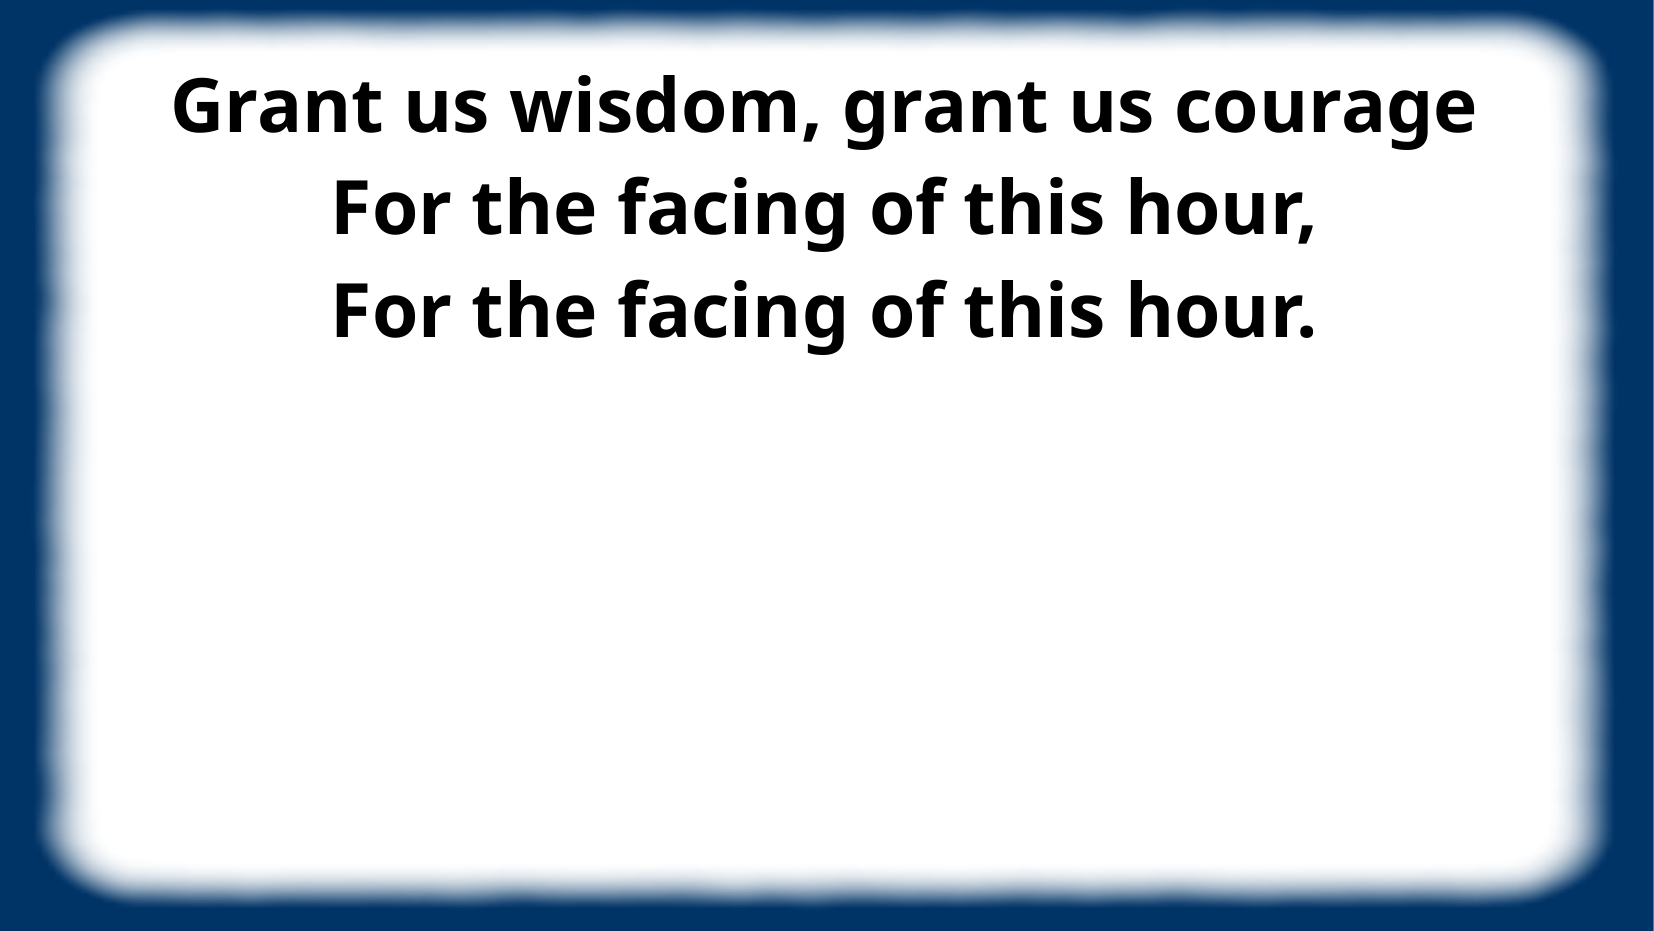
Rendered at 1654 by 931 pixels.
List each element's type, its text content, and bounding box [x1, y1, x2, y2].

picture [0, 0, 1654, 931]
text_box Grant us wisdom, grant us courage For the facing of this hour, For the facing of this hour. [90, 45, 1561, 360]
